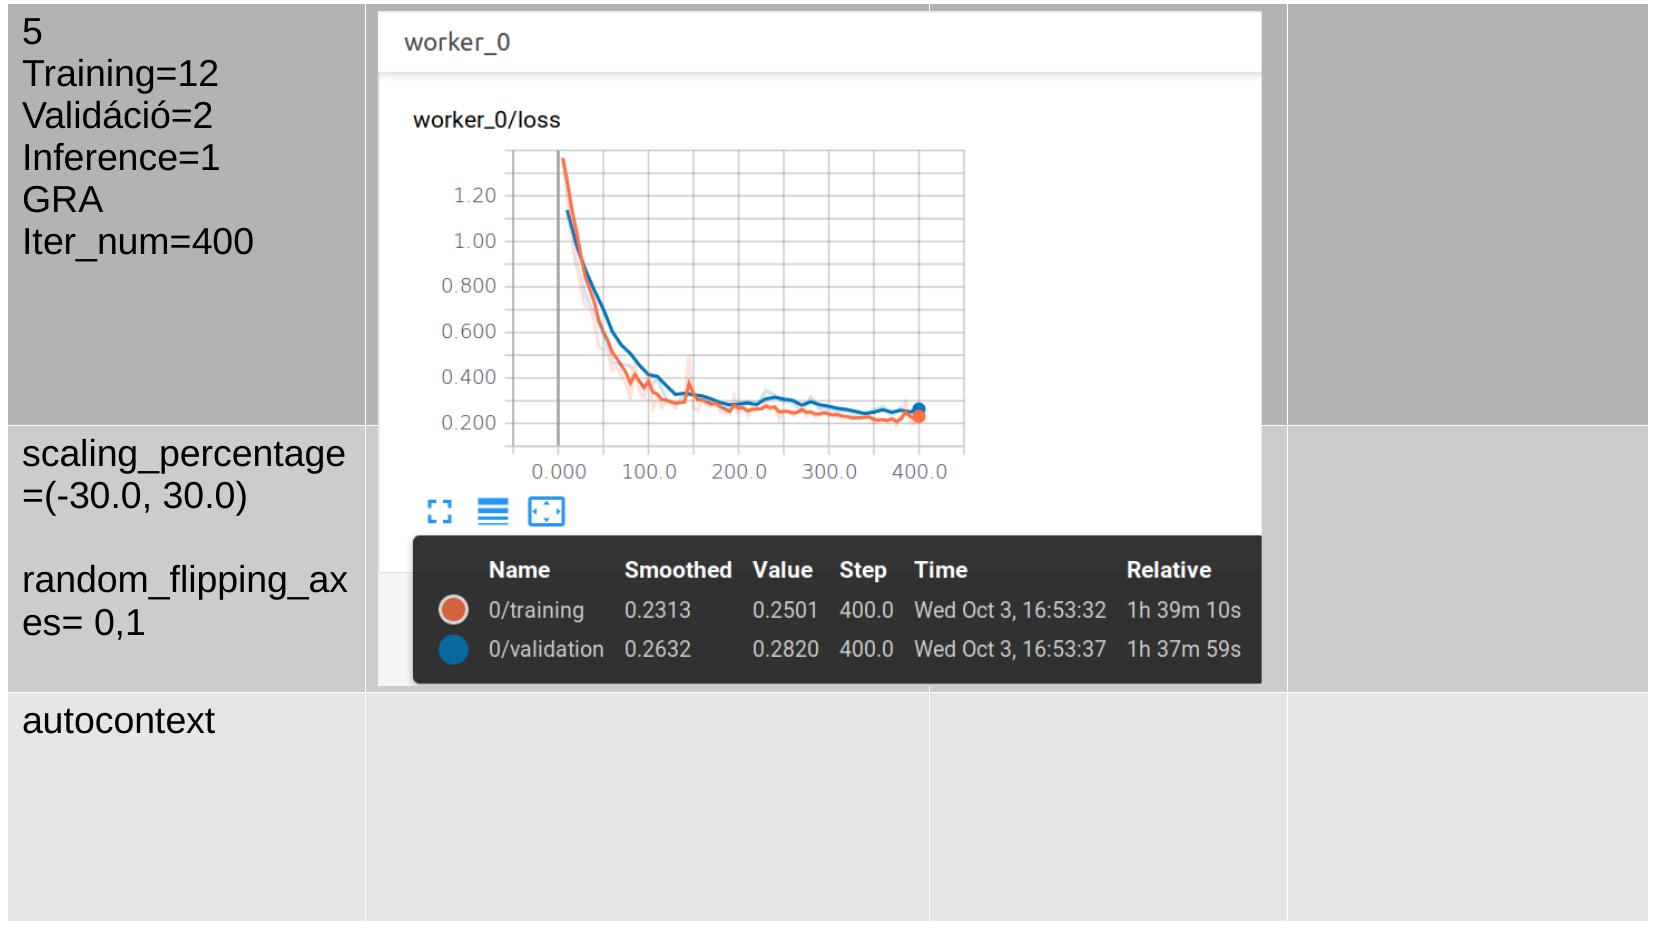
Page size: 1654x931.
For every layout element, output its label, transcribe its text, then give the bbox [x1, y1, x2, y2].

table_cell [366, 693, 929, 921]
table_cell [1288, 426, 1648, 692]
table_cell [930, 693, 1287, 921]
table_header [930, 4, 1287, 425]
picture [377, 11, 1262, 686]
table_cell [930, 426, 1287, 692]
table_cell scaling_percentage=(-30.0, 30.0) random_flipping_axes= 0,1 [8, 426, 365, 692]
table_header [366, 4, 929, 425]
table_cell autocontext [8, 693, 365, 921]
table_header 5 Training=12 Validáció=2 Inference=1 GRA Iter_num=400 [8, 4, 365, 425]
table_header [1288, 4, 1648, 425]
table_cell [366, 426, 929, 692]
table_cell [1288, 693, 1648, 921]
